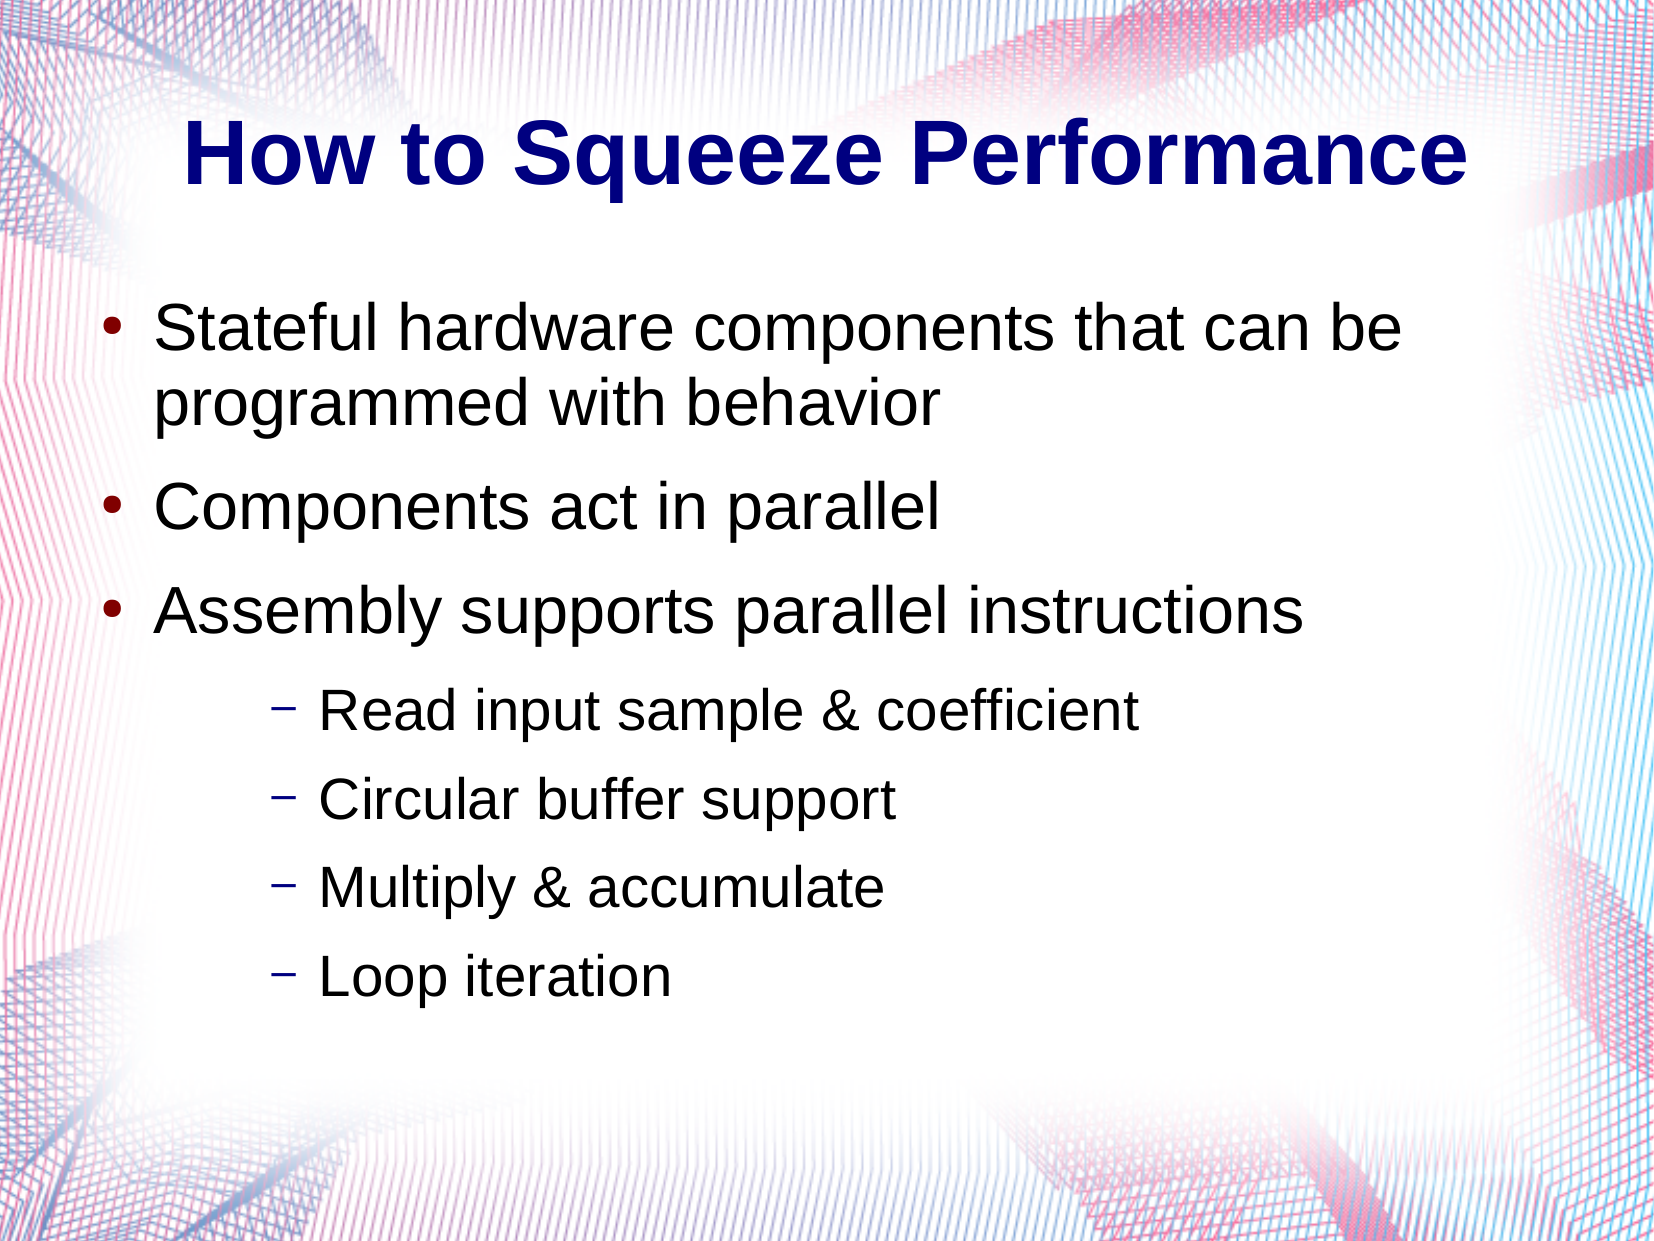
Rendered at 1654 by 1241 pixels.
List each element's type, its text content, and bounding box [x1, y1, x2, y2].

picture [0, 0, 1654, 1241]
list Stateful hardware components that can be programmed with behavior Components act in parallel Assembly supports parallel instructions Read input sample & coefficient Circular buffer support Multiply & accumulate Loop iteration [82, 290, 1571, 1010]
title How to Squeeze Performance [82, 49, 1571, 257]
